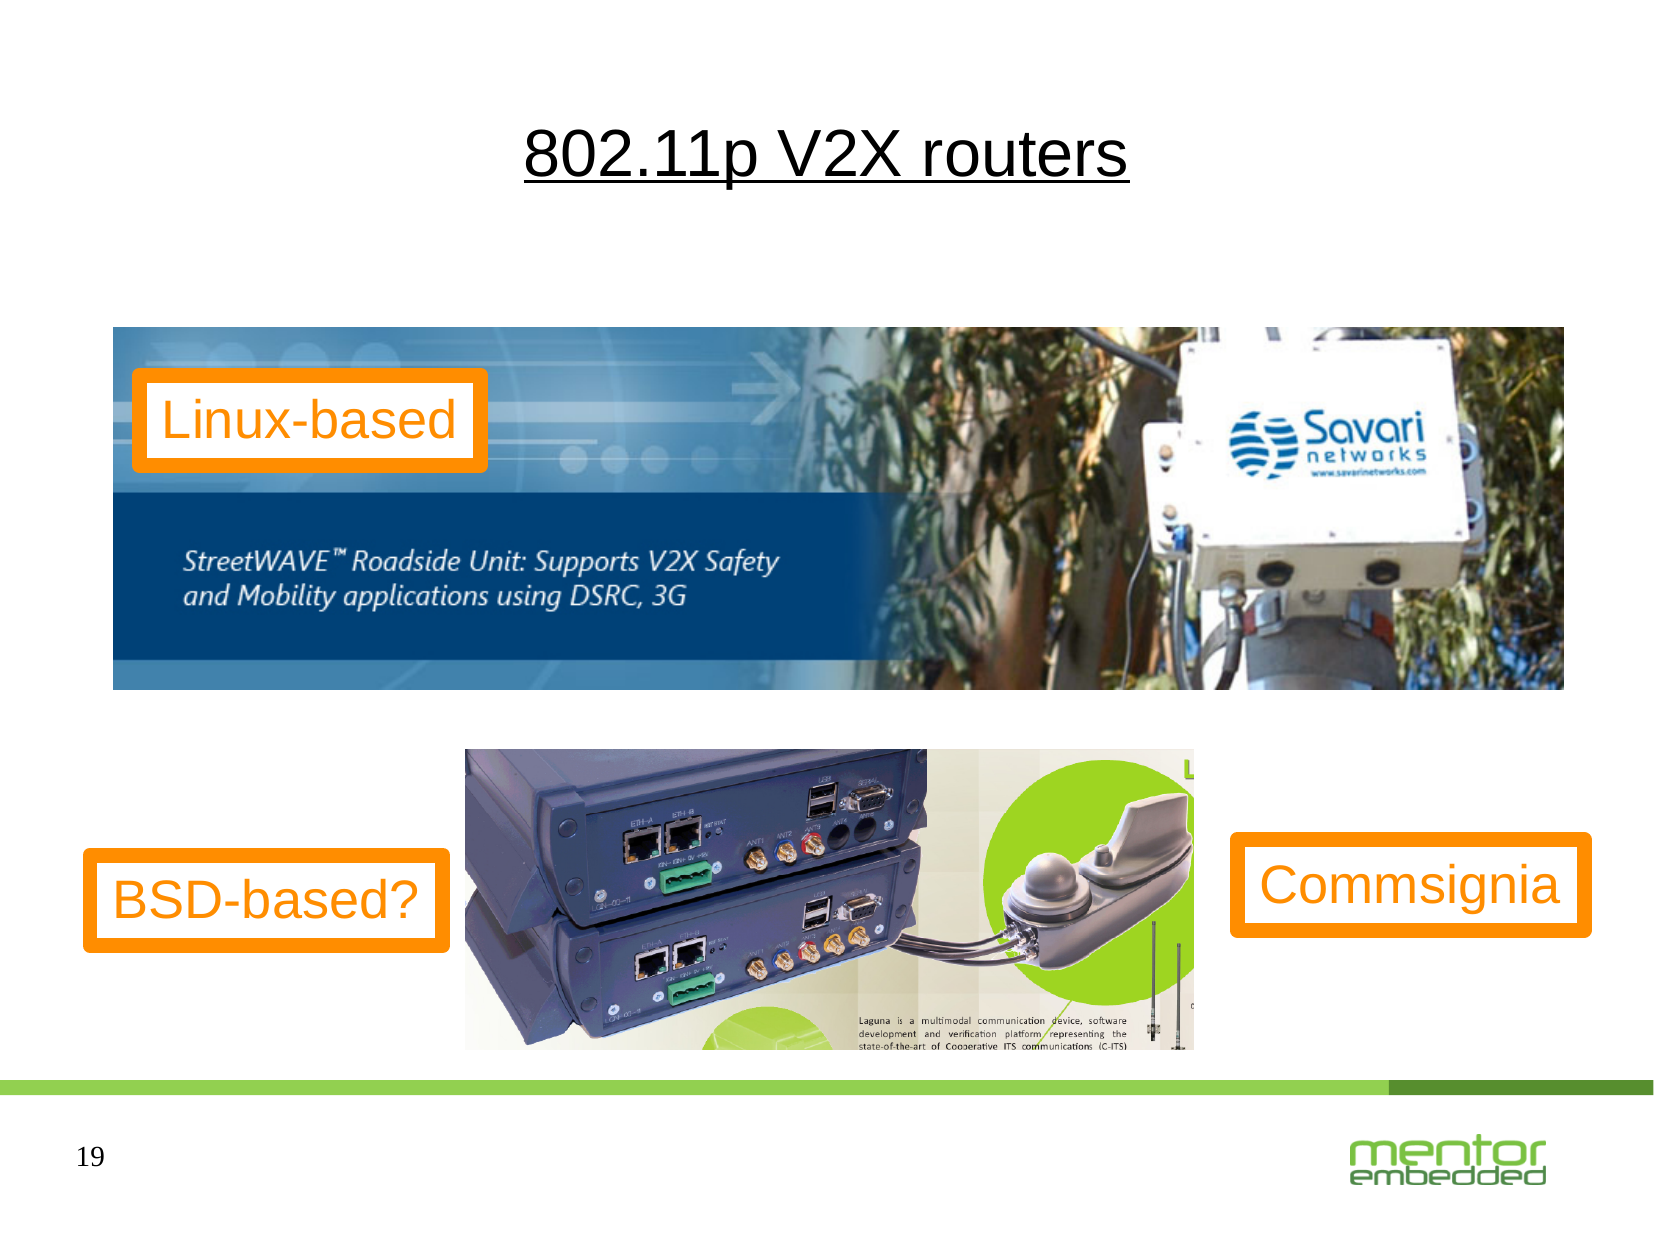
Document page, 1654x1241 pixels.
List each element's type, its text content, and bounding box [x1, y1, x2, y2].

picture [465, 749, 1194, 1051]
text_box BSD-based? [90, 855, 443, 946]
text_box Commsignia [1237, 839, 1585, 931]
picture [1350, 1134, 1546, 1185]
text_box Linux-based [139, 375, 481, 466]
title 802.11p V2X routers [82, 49, 1571, 257]
picture [113, 327, 1564, 691]
